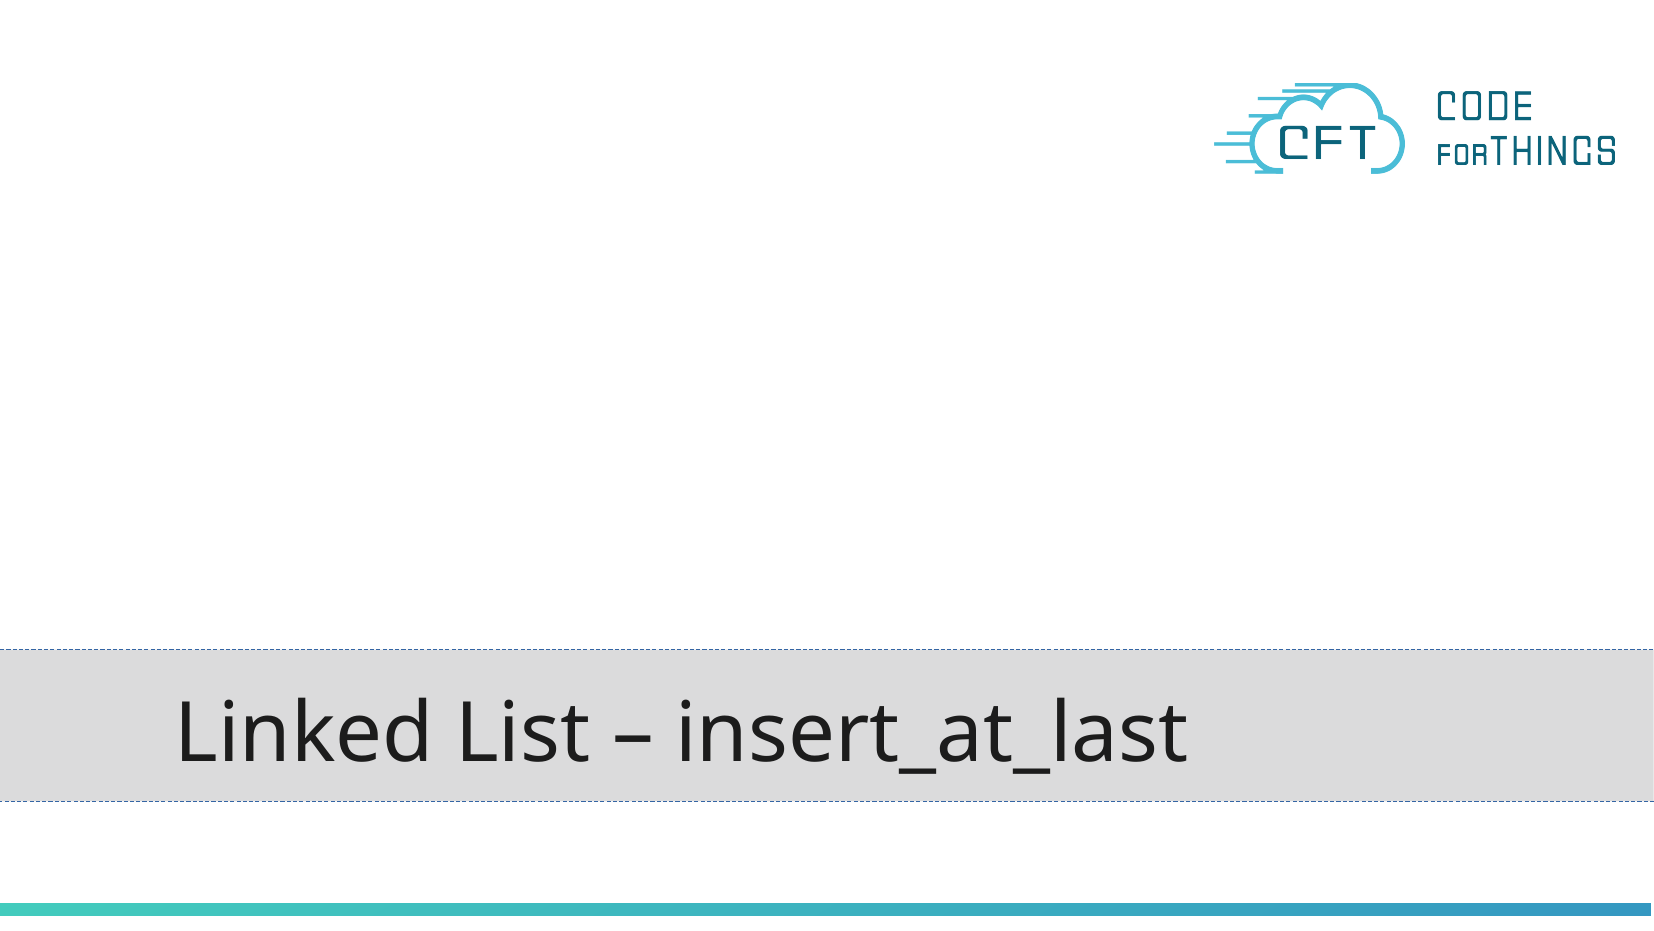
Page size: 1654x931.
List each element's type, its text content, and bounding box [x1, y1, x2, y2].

picture [1214, 83, 1615, 174]
title Linked List – insert_at_last [27, 651, 1347, 807]
